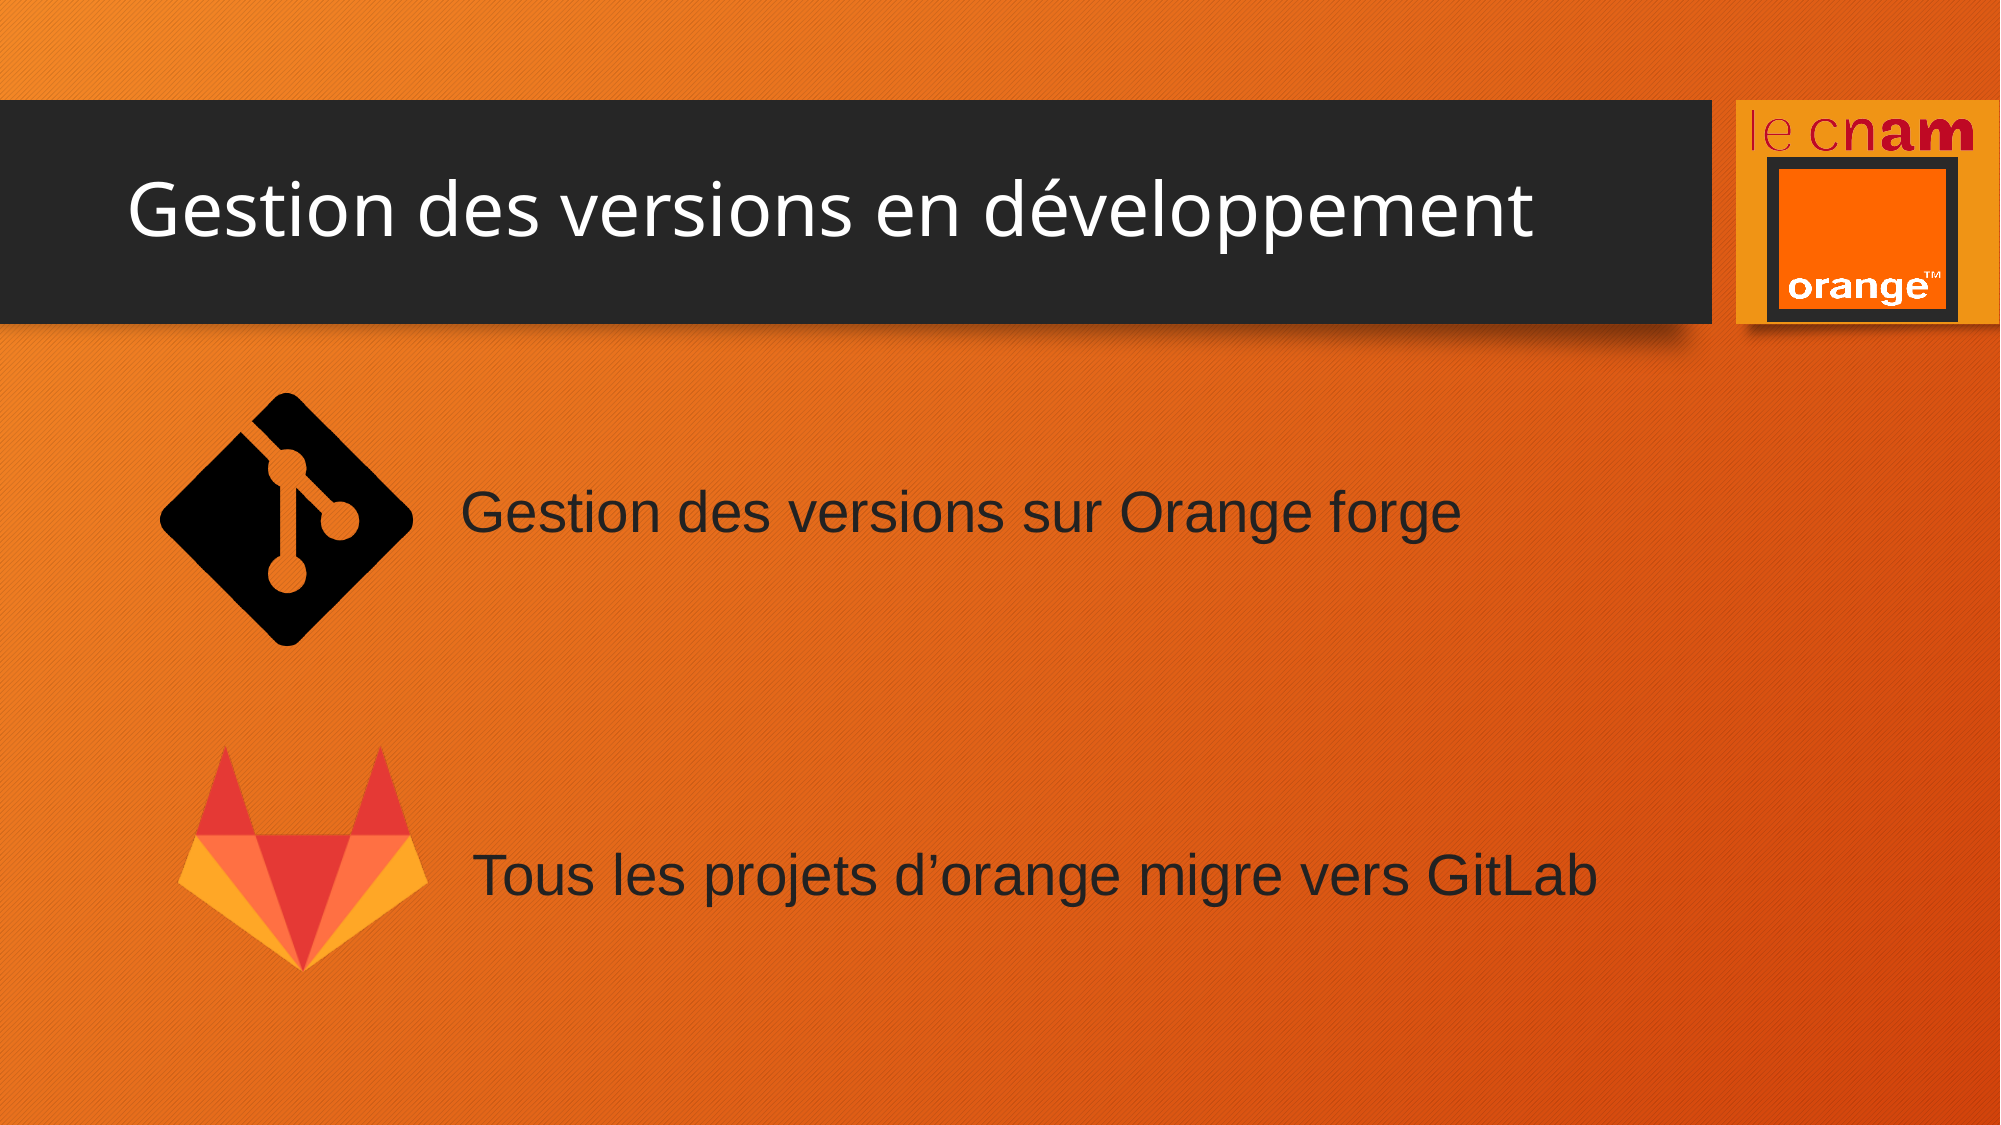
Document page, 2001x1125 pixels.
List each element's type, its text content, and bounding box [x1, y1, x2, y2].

text_box Gestion des versions sur Orange forge [446, 467, 1480, 552]
picture [1779, 169, 1946, 310]
picture [1752, 110, 1973, 151]
picture [160, 393, 413, 646]
title Gestion des versions en développement [111, 123, 1689, 301]
text_box Tous les projets d’orange migre vers GitLab [458, 830, 1615, 915]
picture [160, 716, 446, 1002]
